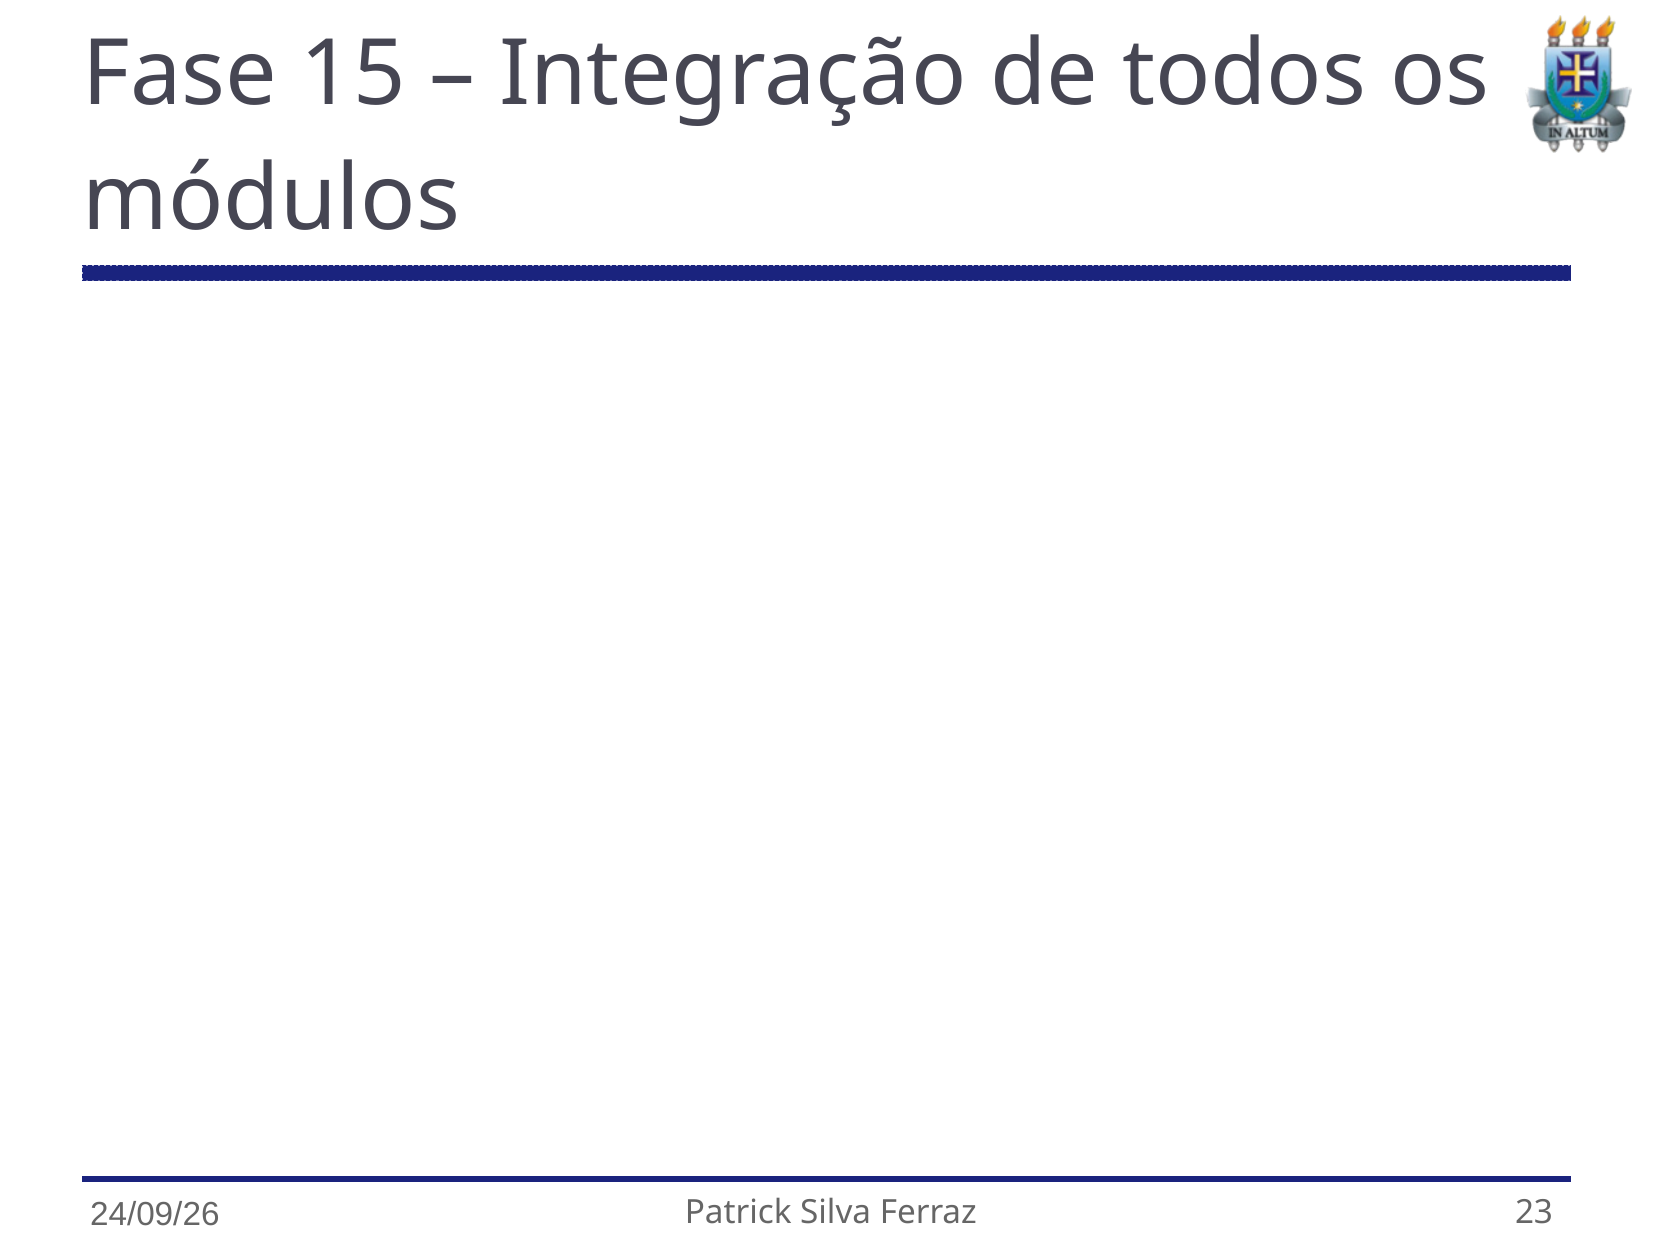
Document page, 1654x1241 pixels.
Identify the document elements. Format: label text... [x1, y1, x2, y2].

title Fase 15 – Integração de todos os módulos [82, 11, 1571, 257]
picture [1571, 15, 1632, 153]
